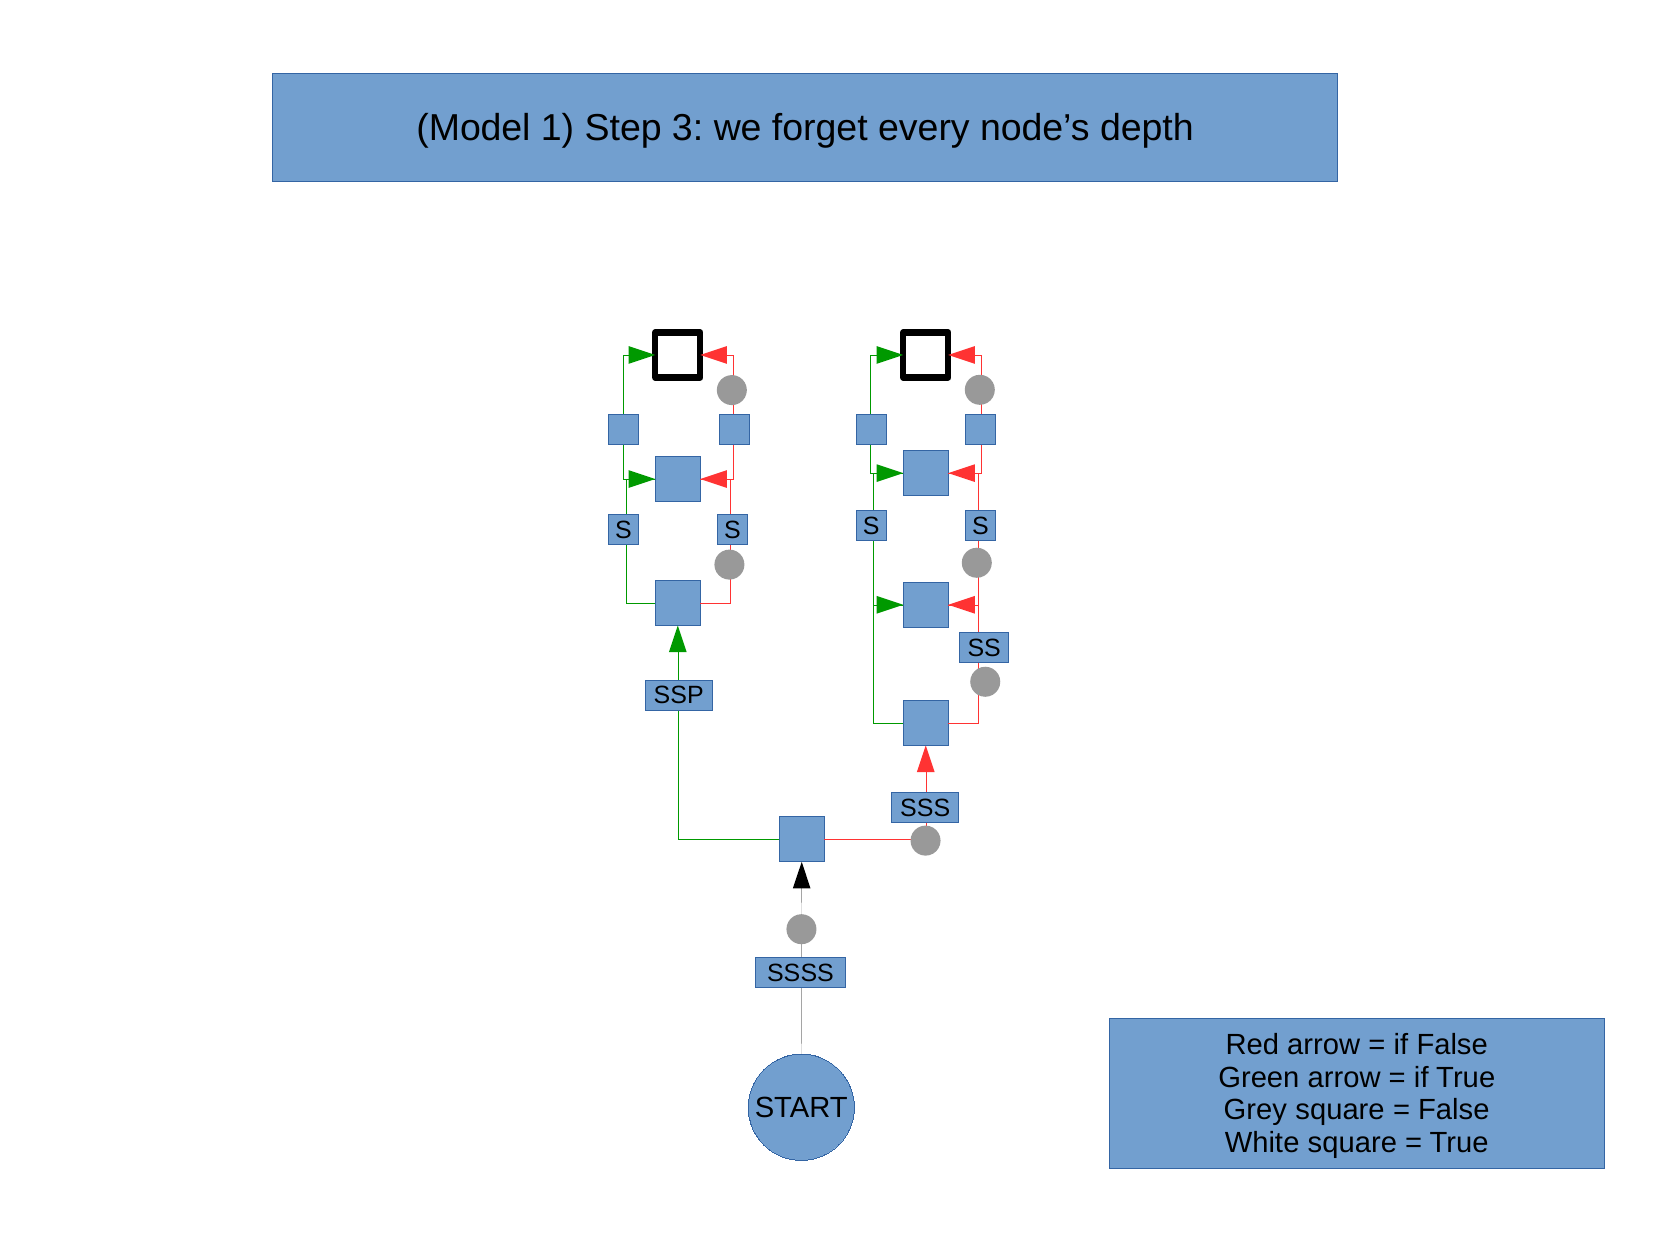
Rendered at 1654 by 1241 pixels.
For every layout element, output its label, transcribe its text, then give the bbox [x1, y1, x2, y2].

text_box (Model 1) Step 3: we forget every node’s depth [272, 73, 1338, 182]
text_box S [717, 514, 748, 545]
text_box [716, 375, 747, 406]
text_box SSS [891, 792, 959, 823]
text_box [608, 414, 639, 445]
text_box [903, 450, 949, 496]
text_box [903, 332, 949, 378]
text_box [910, 825, 941, 856]
text_box [779, 816, 825, 862]
text_box S [965, 510, 996, 541]
text_box [655, 580, 701, 626]
text_box START [748, 1054, 855, 1161]
text_box Red arrow = if False Green arrow = if True Grey square = False White square = True [1109, 1018, 1605, 1169]
text_box S [608, 514, 639, 545]
text_box [655, 332, 701, 378]
text_box [655, 456, 701, 502]
text_box [903, 582, 949, 628]
text_box [714, 549, 745, 580]
text_box [856, 414, 887, 445]
text_box [719, 414, 750, 445]
text_box SSSS [755, 957, 846, 988]
text_box [964, 374, 995, 405]
text_box [965, 414, 996, 445]
text_box SSP [645, 680, 713, 711]
text_box S [856, 510, 887, 541]
text_box SS [959, 632, 1009, 663]
text_box [970, 666, 1001, 697]
text_box [786, 914, 817, 945]
text_box [903, 700, 949, 746]
text_box [961, 547, 992, 578]
